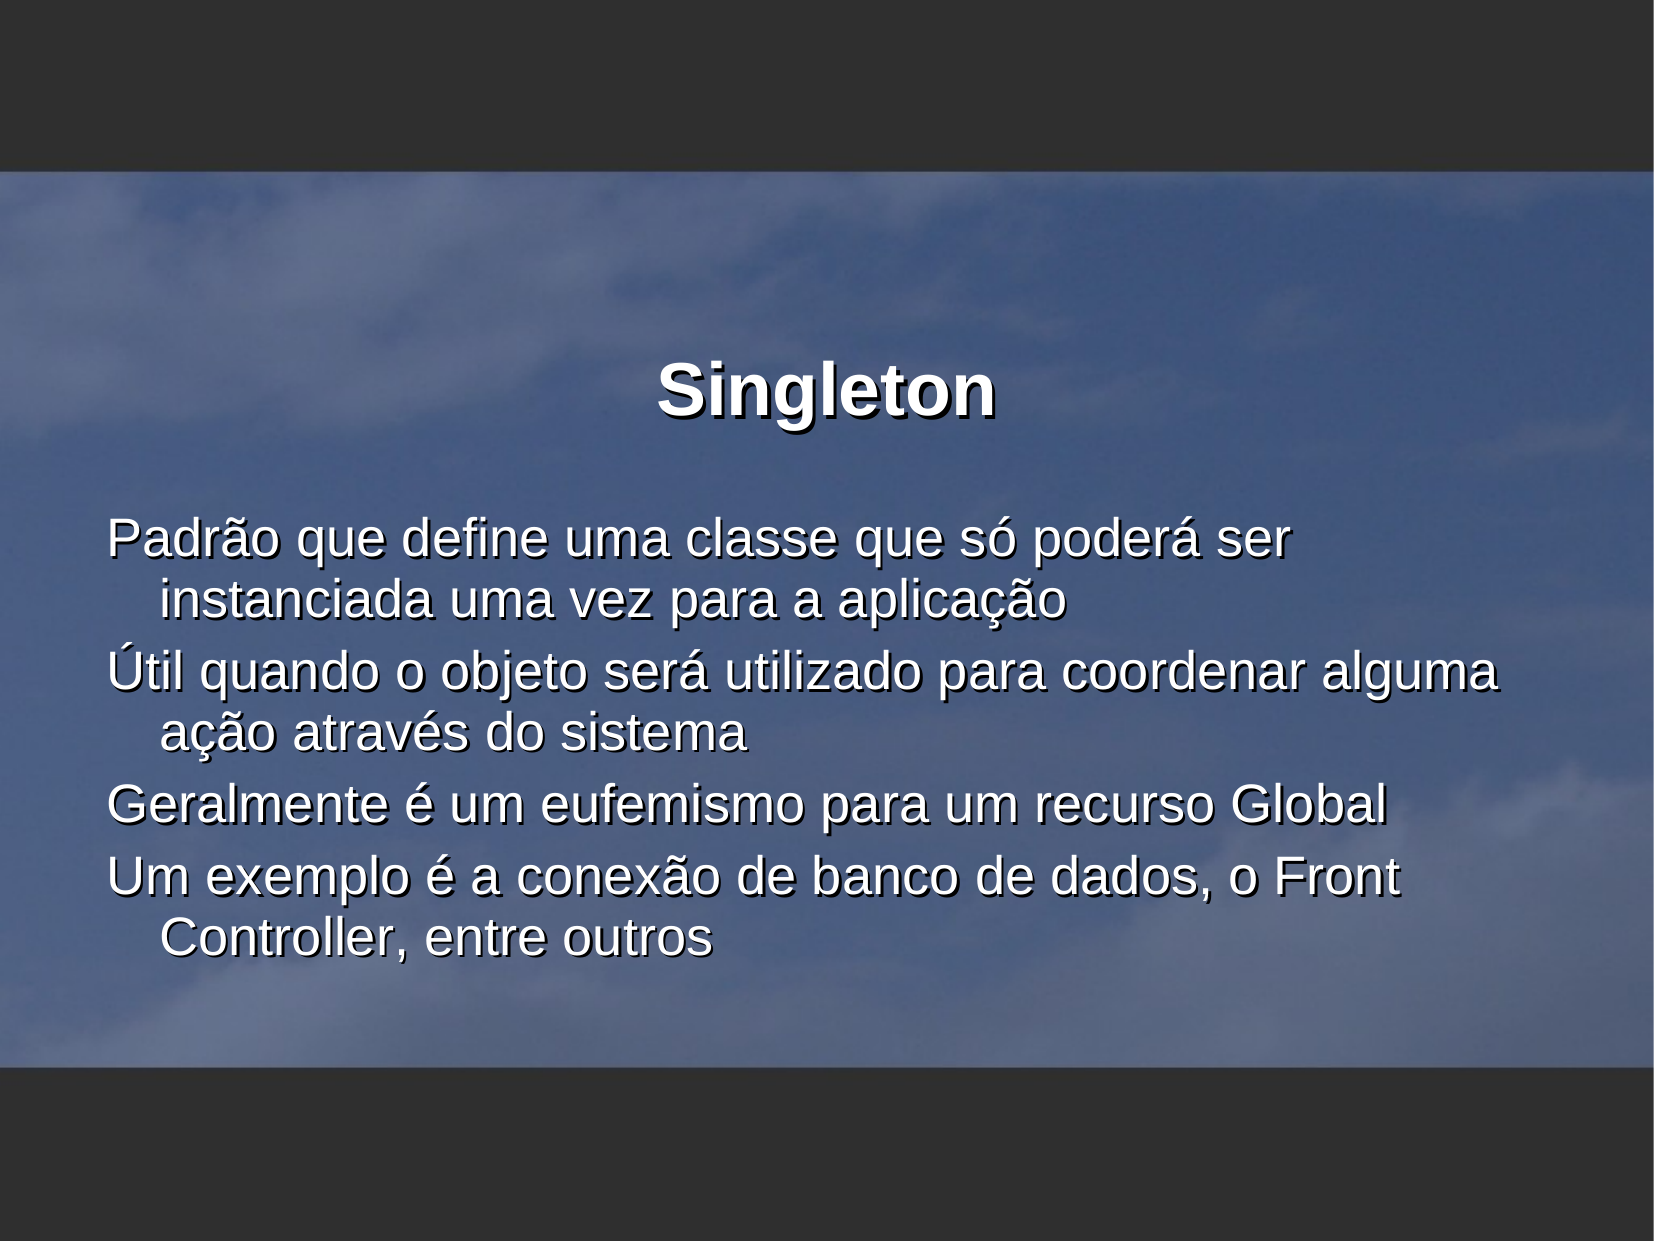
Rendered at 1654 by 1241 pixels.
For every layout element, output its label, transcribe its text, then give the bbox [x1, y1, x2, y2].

picture [0, 0, 1654, 1241]
list Padrão que define uma classe que só poderá ser instanciada uma vez para a aplicação Útil quando o objeto será utilizado para coordenar alguma ação através do sistema Geralmente é um eufemismo para um recurso Global Um exemplo é a conexão de banco de dados, o Front Controller, entre outros [88, 507, 1565, 968]
title Singleton [88, 308, 1565, 471]
